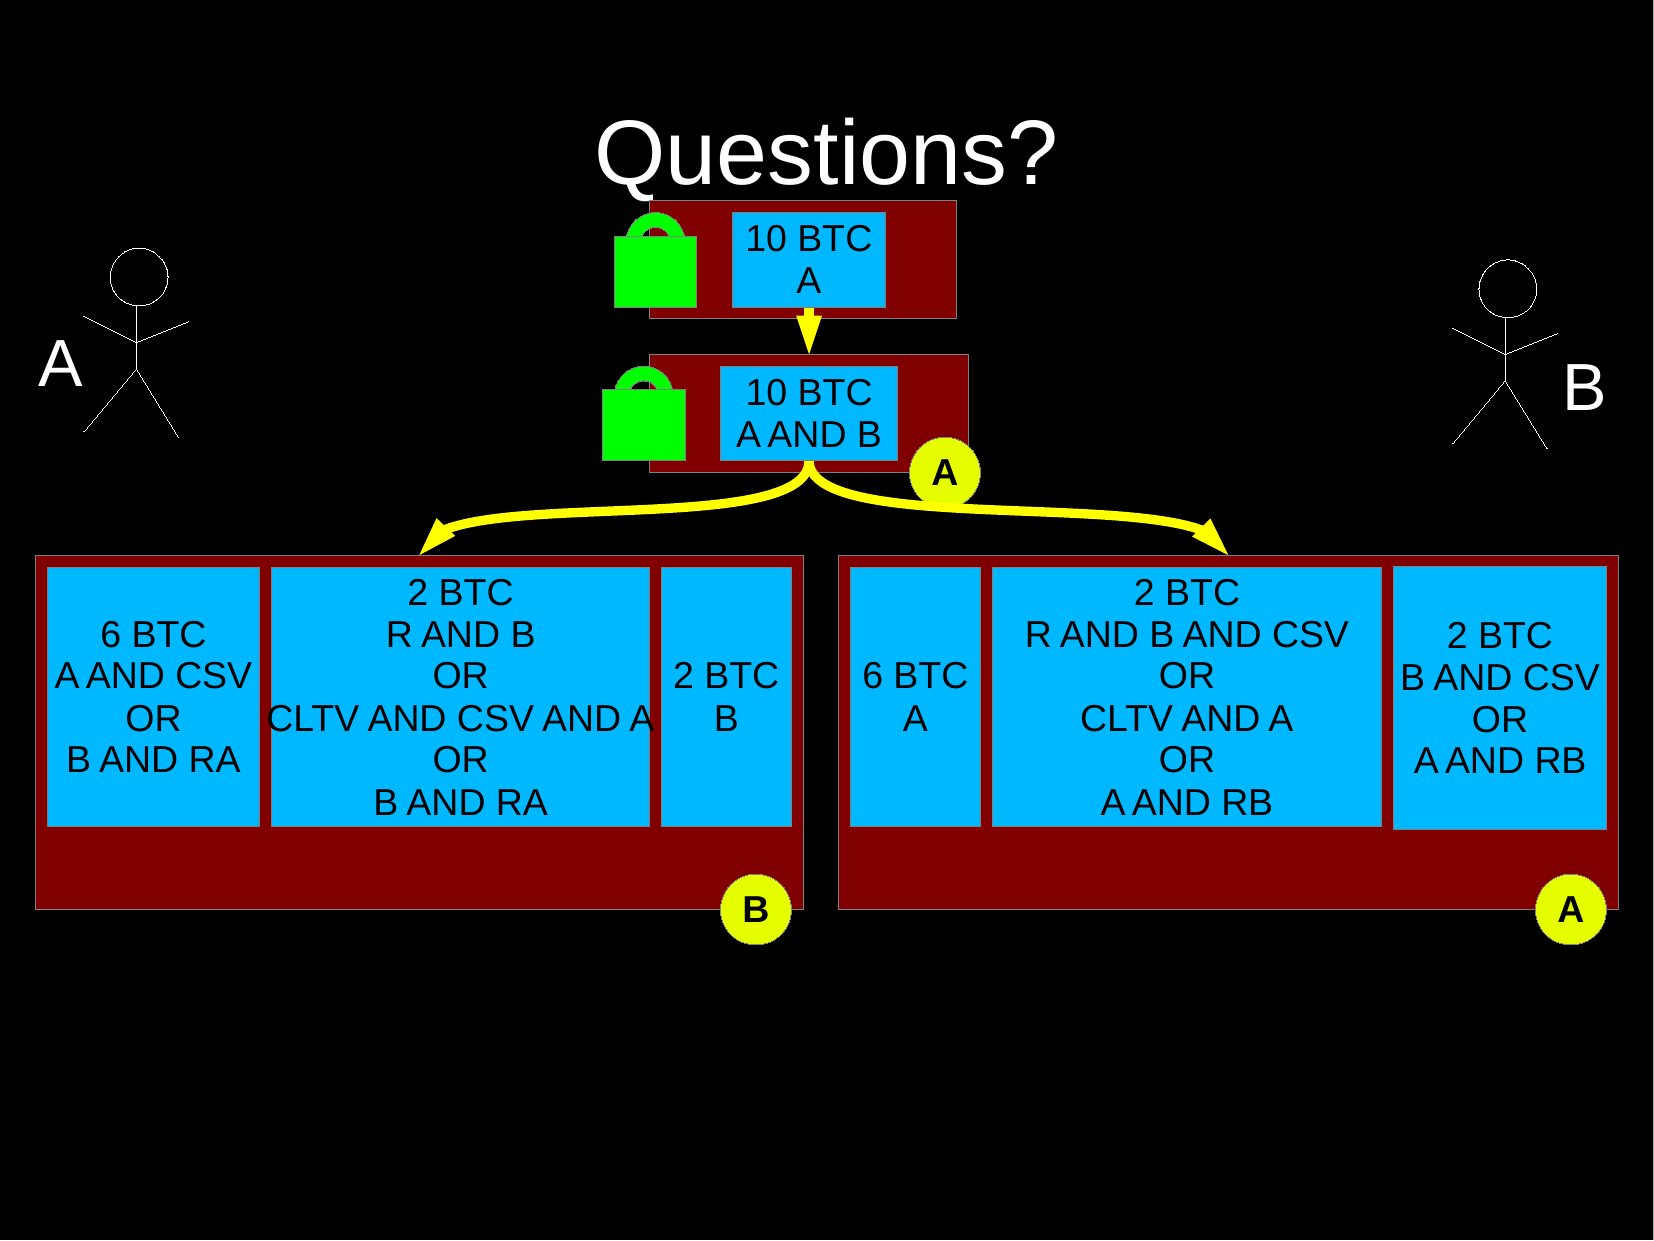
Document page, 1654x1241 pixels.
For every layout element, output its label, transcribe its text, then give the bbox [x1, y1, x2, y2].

title Questions? [82, 49, 1571, 257]
text_box 6 BTC A AND CSV OR B AND RA [47, 567, 260, 827]
text_box [614, 200, 957, 319]
text_box A [909, 437, 981, 503]
text_box 2 BTC B [661, 567, 792, 827]
text_box [35, 555, 804, 910]
text_box B [1547, 342, 1622, 432]
text_box [602, 354, 969, 473]
text_box 2 BTC R AND B AND CSV OR CLTV AND A OR A AND RB [992, 567, 1382, 827]
text_box B [720, 874, 792, 945]
text_box [838, 555, 1619, 910]
text_box A [23, 318, 98, 409]
text_box 10 BTC A AND B [720, 366, 898, 461]
text_box 6 BTC A [850, 567, 981, 827]
text_box 2 BTC R AND B OR CLTV AND CSV AND A OR B AND RA [271, 567, 650, 827]
text_box 2 BTC B AND CSV OR A AND RB [1393, 566, 1607, 830]
text_box 10 BTC A [732, 212, 886, 308]
text_box A [1535, 874, 1607, 945]
